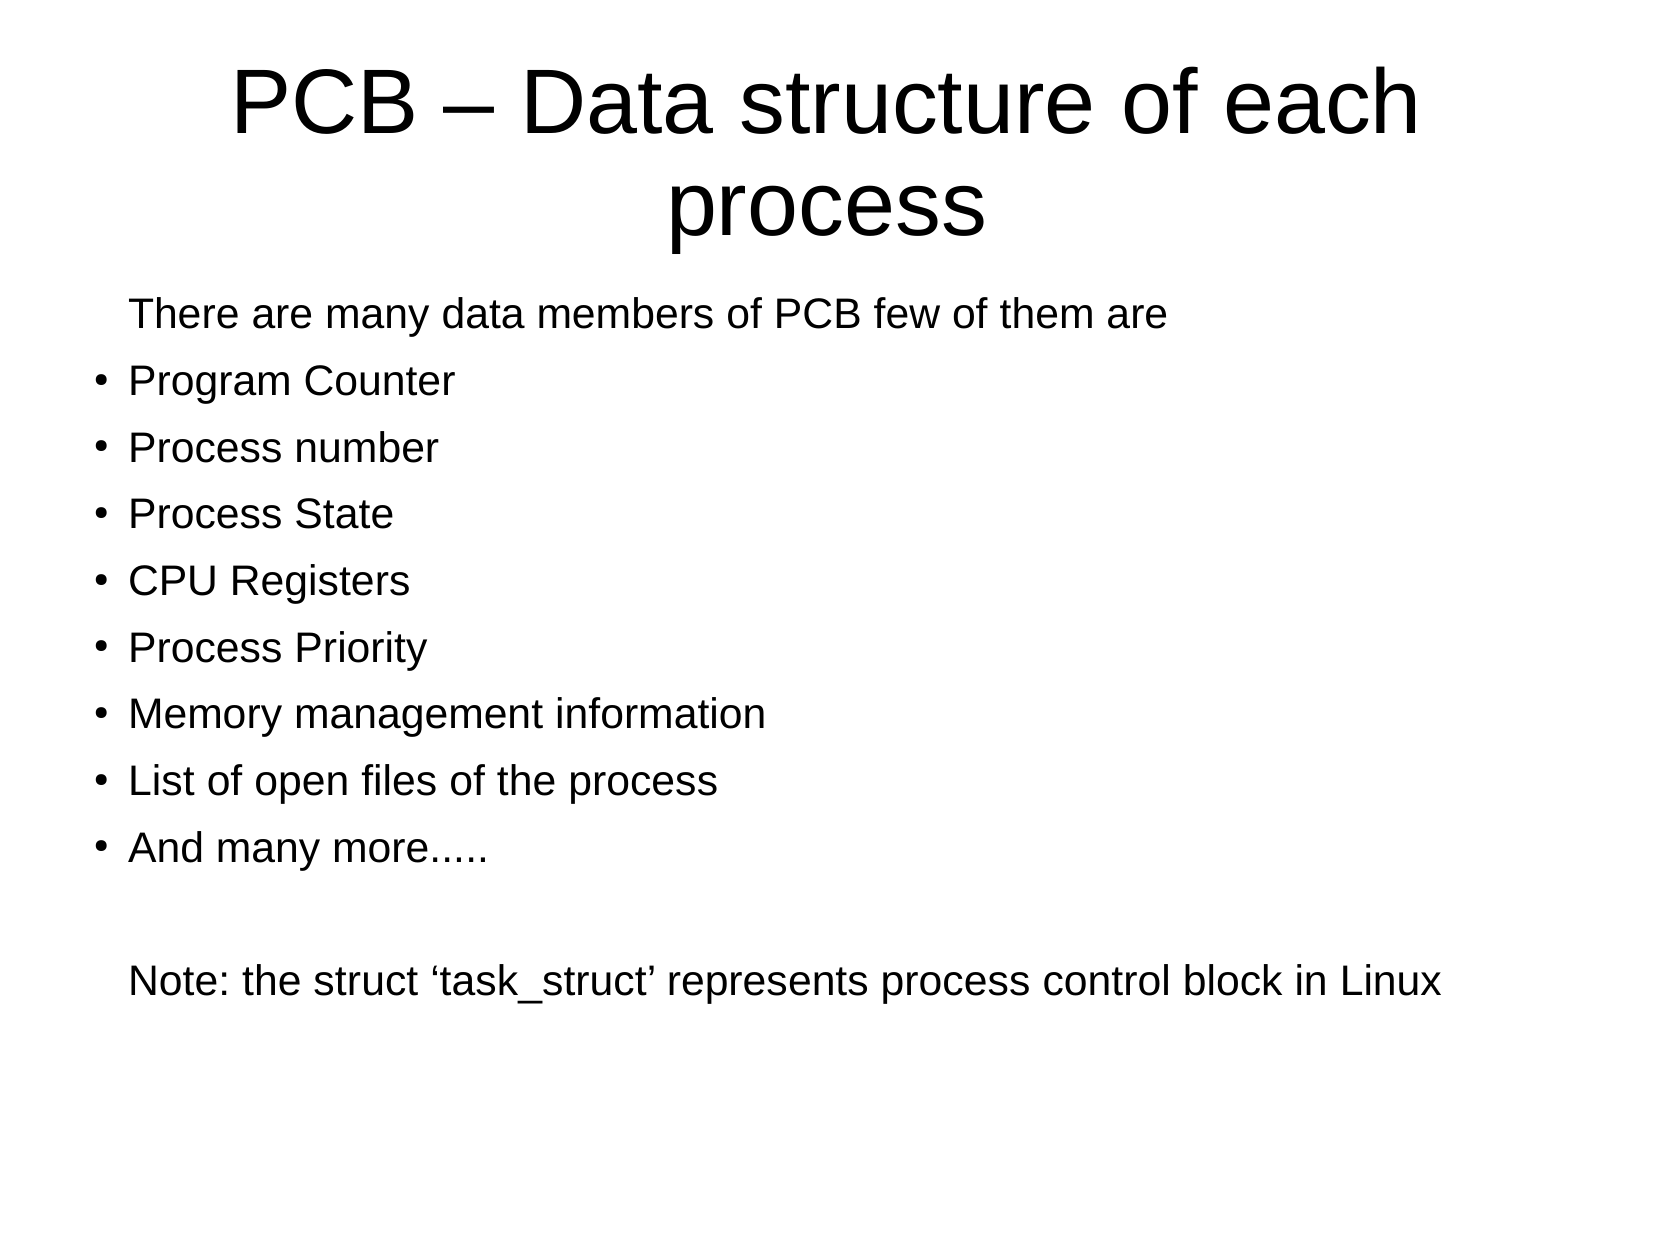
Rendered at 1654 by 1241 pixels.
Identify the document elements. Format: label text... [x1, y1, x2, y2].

title PCB – Data structure of each process [82, 49, 1571, 257]
list There are many data members of PCB few of them are Program Counter Process number Process State CPU Registers Process Priority Memory management information List of open files of the process And many more..... Note: the struct ‘task_struct’ represents process control block in Linux [82, 290, 1571, 1010]
